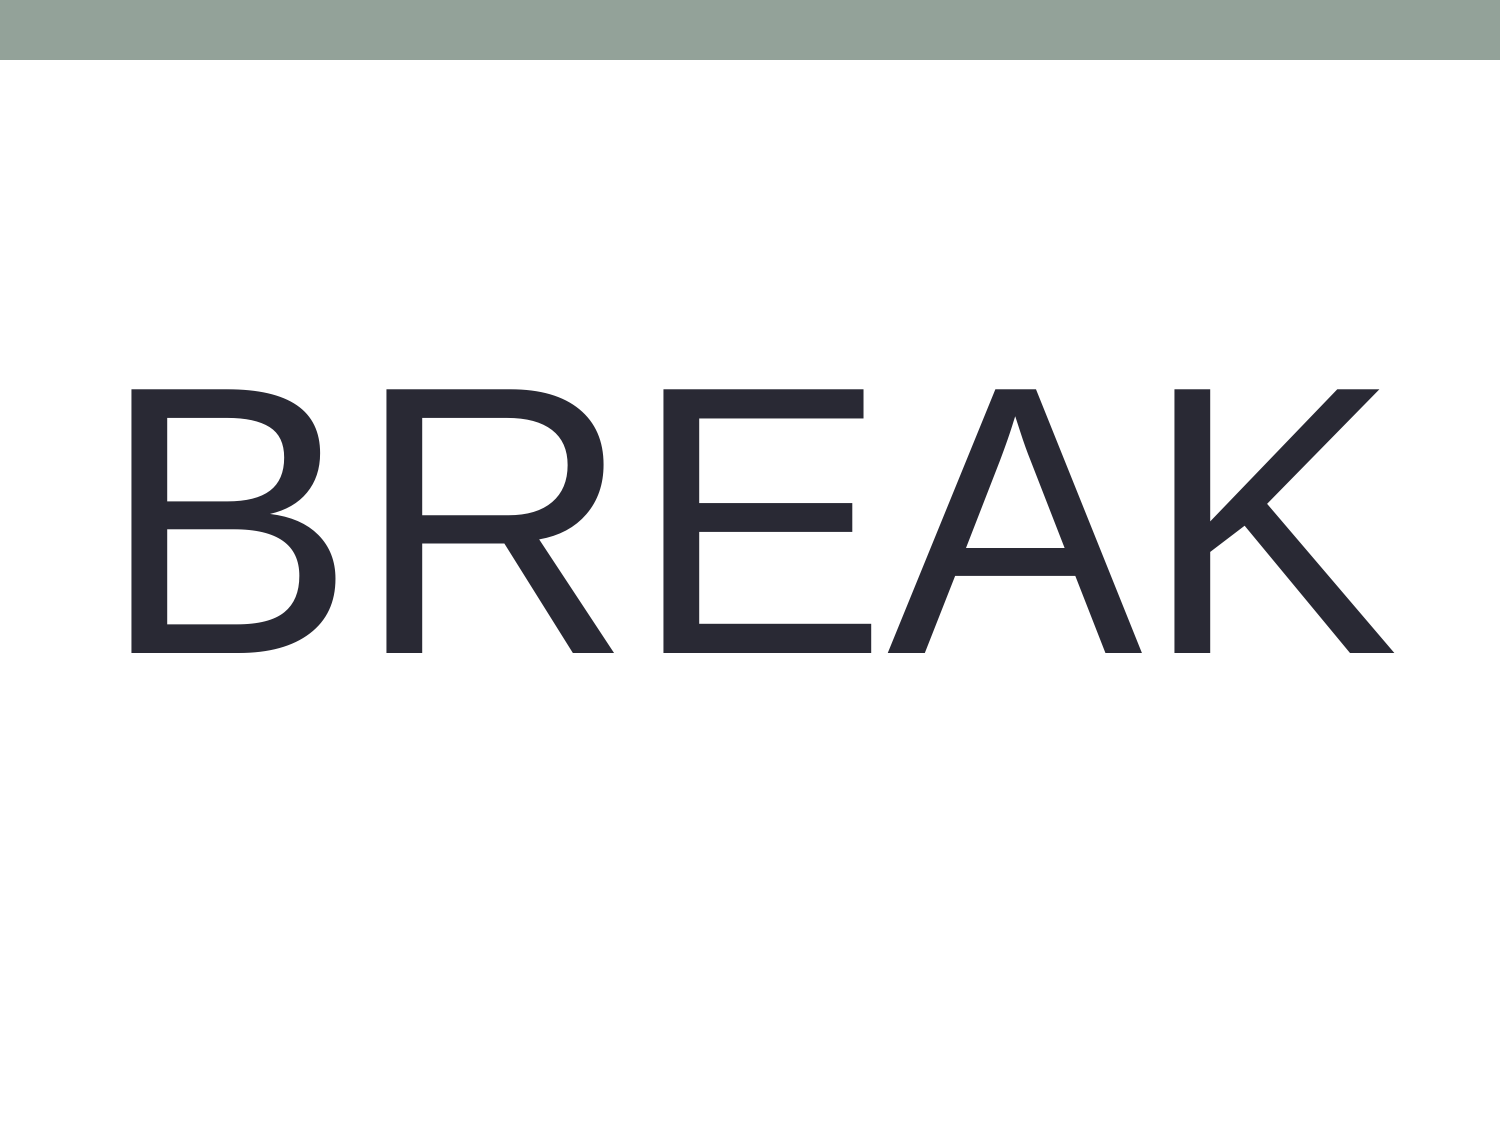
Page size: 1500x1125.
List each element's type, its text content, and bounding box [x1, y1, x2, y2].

list BREAK [75, 262, 1426, 1063]
